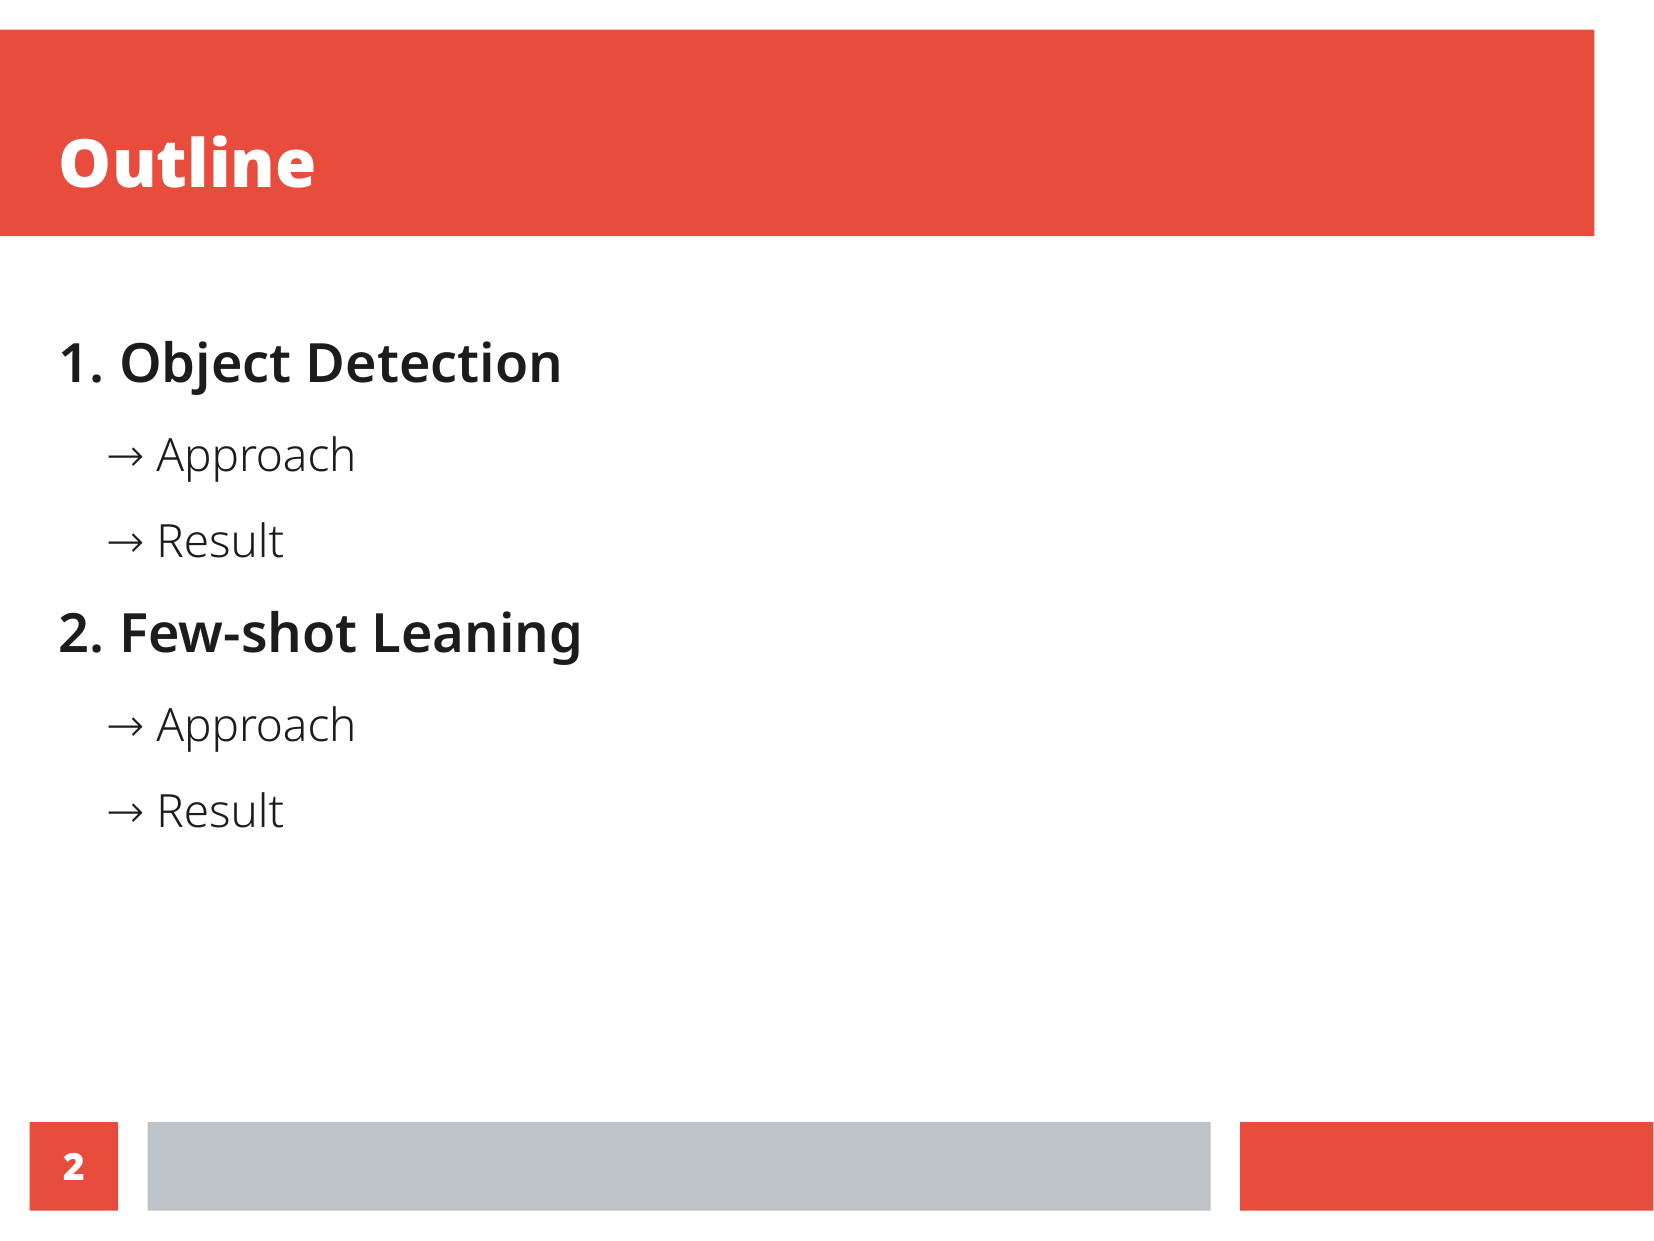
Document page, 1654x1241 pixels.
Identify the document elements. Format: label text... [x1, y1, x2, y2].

title Outline [59, 59, 1595, 207]
list 1. Object Detection → Approach → Result 2. Few-shot Leaning → Approach → Result [59, 324, 1565, 1093]
